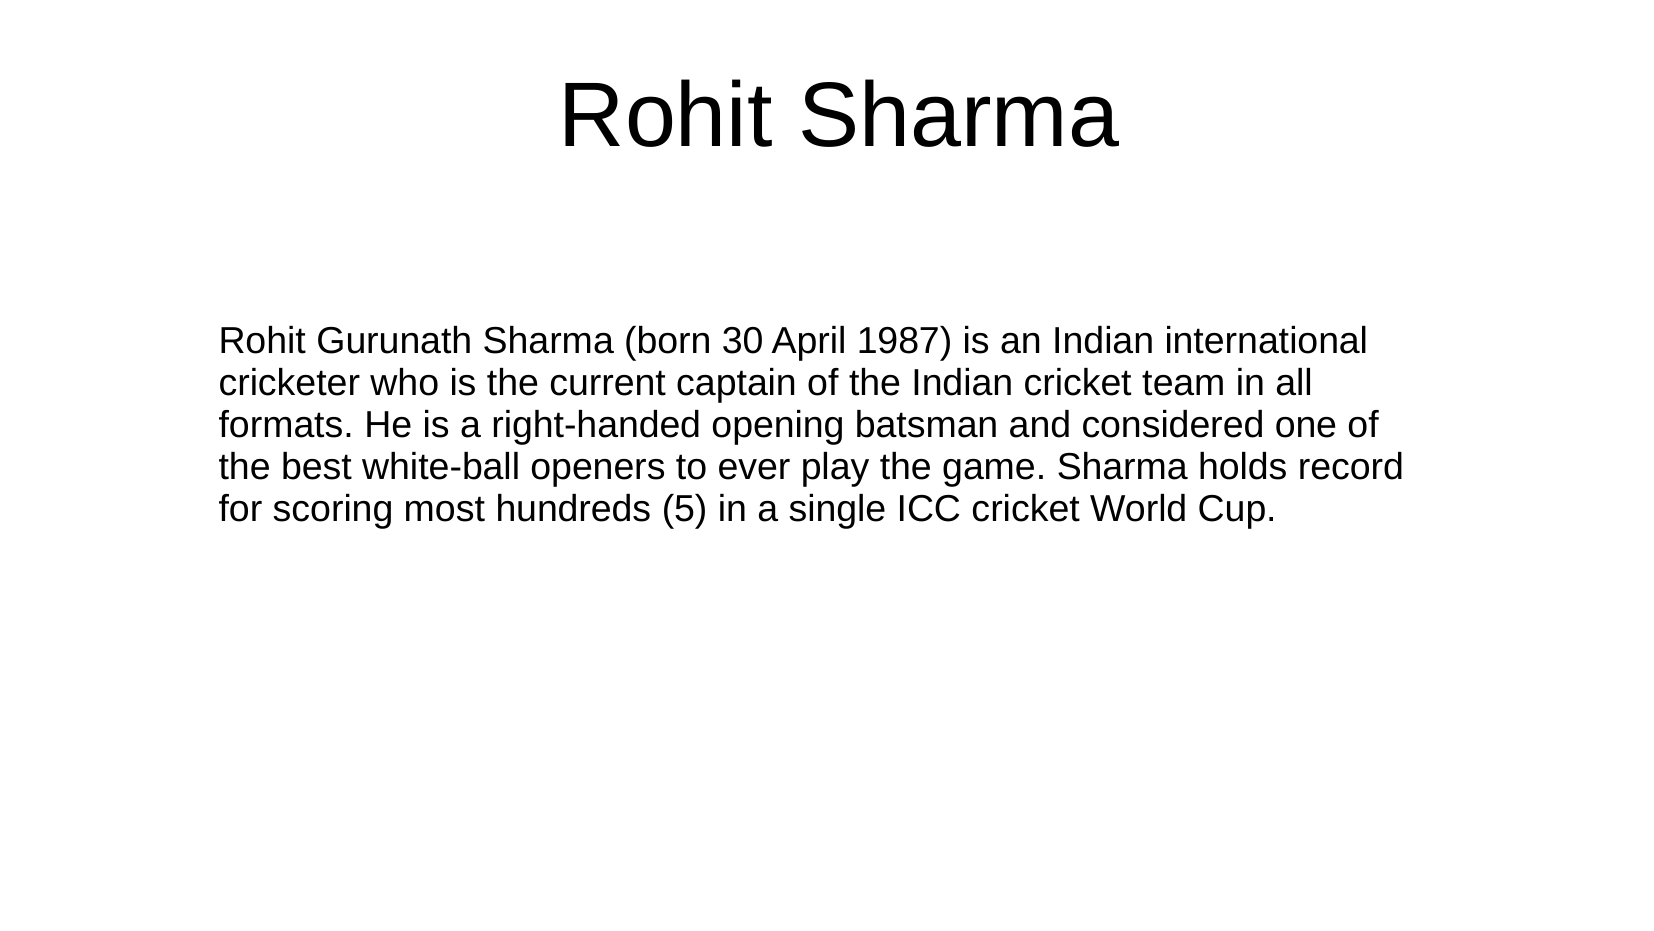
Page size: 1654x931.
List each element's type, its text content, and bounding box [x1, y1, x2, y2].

text_box Rohit Gurunath Sharma (born 30 April 1987) is an Indian international cricketer who is the current captain of the Indian cricket team in all formats. He is a right-handed opening batsman and considered one of the best white-ball openers to ever play the game. Sharma holds record for scoring most hundreds (5) in a single ICC cricket World Cup. [203, 312, 1453, 617]
title Rohit Sharma [82, 37, 1571, 193]
